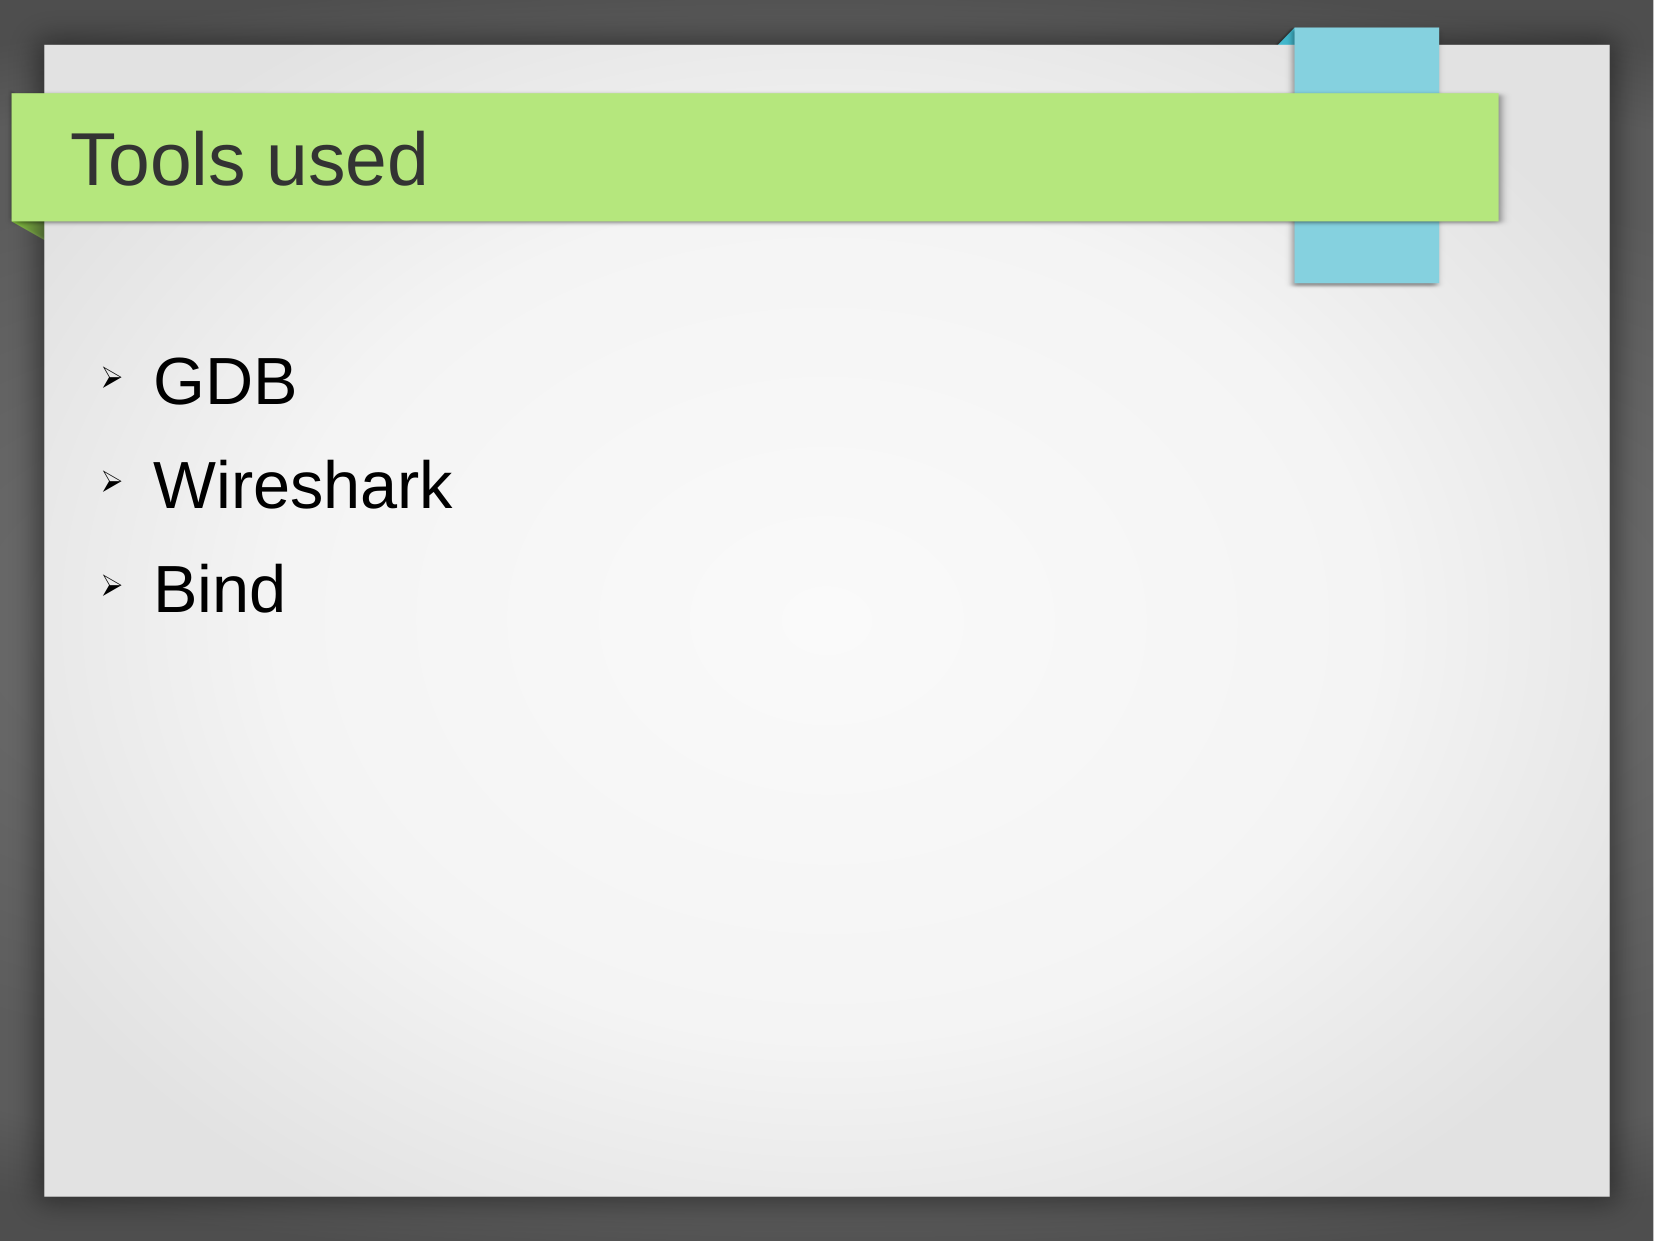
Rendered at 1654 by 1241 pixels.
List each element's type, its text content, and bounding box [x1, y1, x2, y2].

list GDB Wireshark Bind [82, 343, 1538, 1063]
picture [0, 0, 1654, 1241]
title Tools used [70, 106, 1229, 213]
